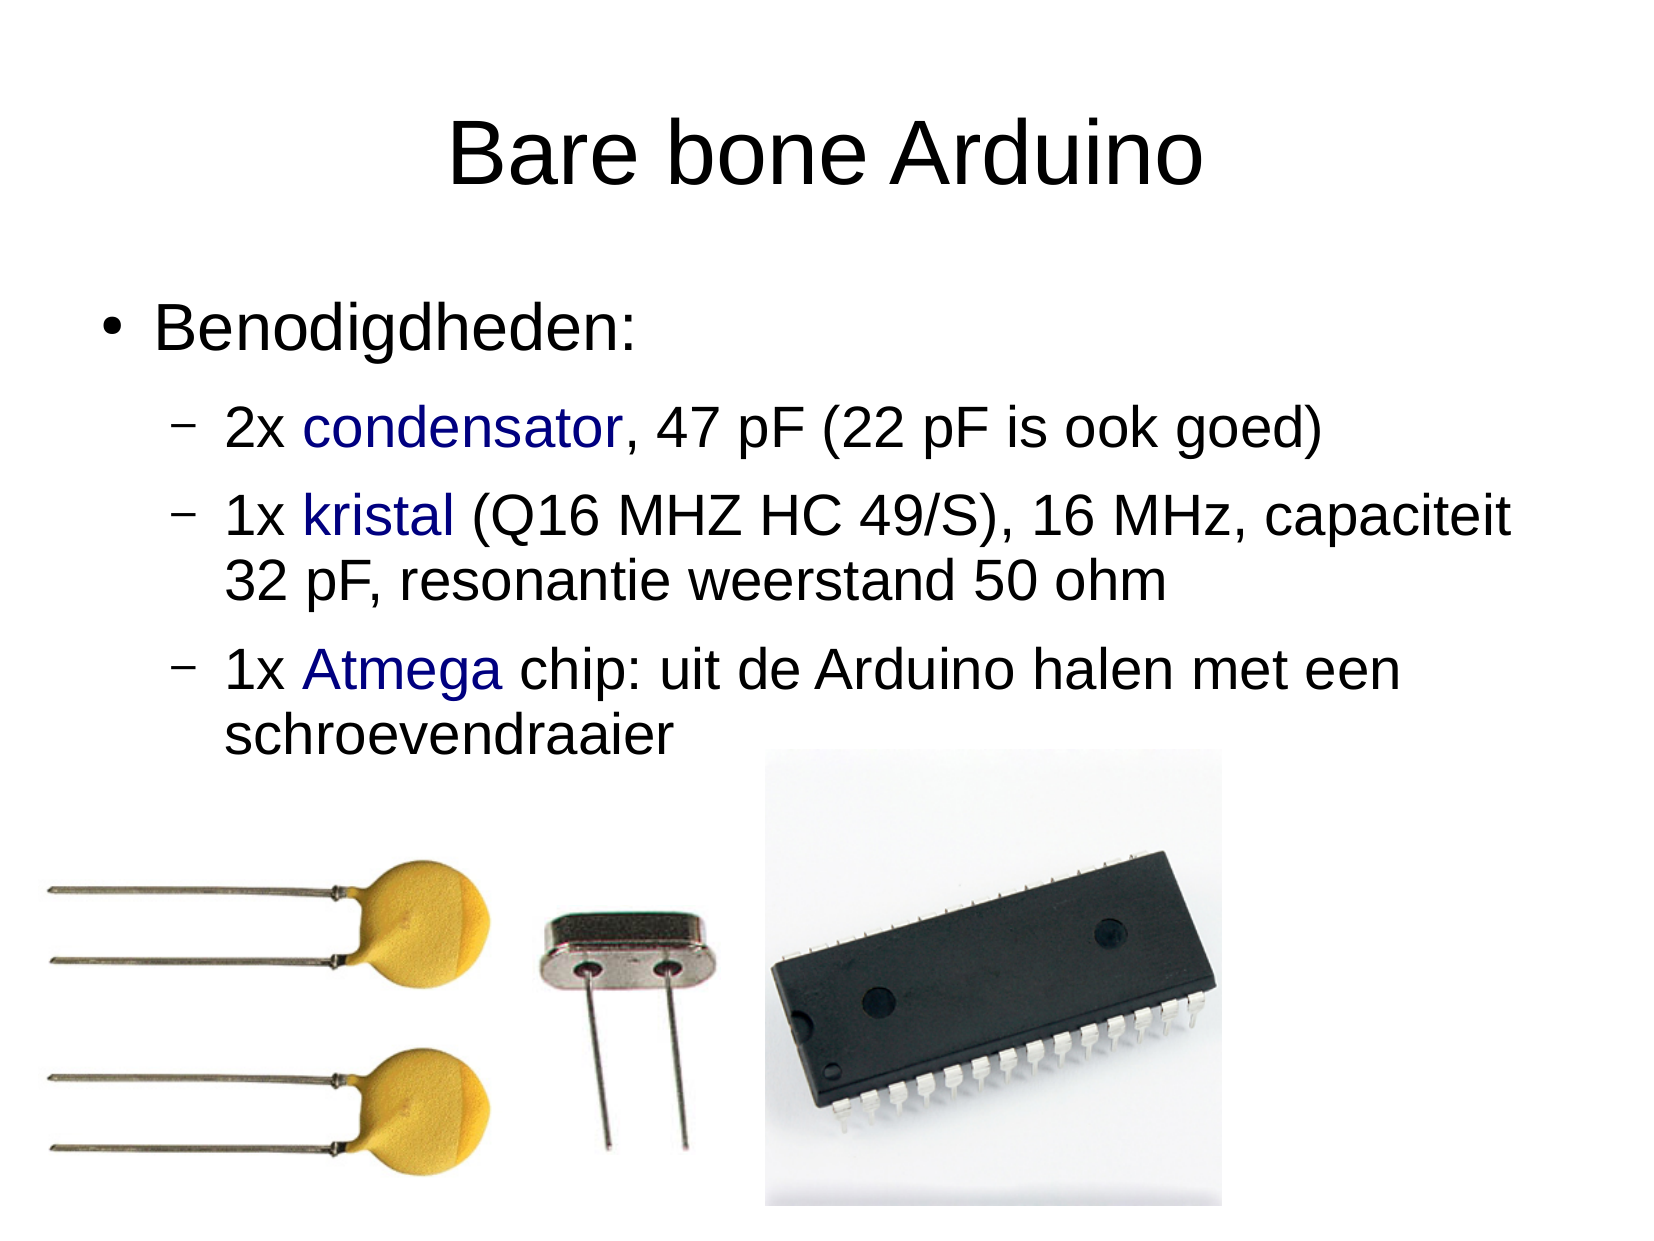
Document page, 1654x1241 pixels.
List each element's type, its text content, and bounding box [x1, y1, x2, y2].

list Benodigdheden: 2x condensator, 47 pF (22 pF is ook goed) 1x kristal (Q16 MHZ HC 49/S), 16 MHz, capaciteit 32 pF, resonantie weerstand 50 ohm 1x Atmega chip: uit de Arduino halen met een schroevendraaier [82, 290, 1571, 1010]
picture [532, 905, 721, 1156]
picture [38, 824, 522, 1216]
picture [765, 749, 1222, 1207]
title Bare bone Arduino [82, 49, 1571, 257]
